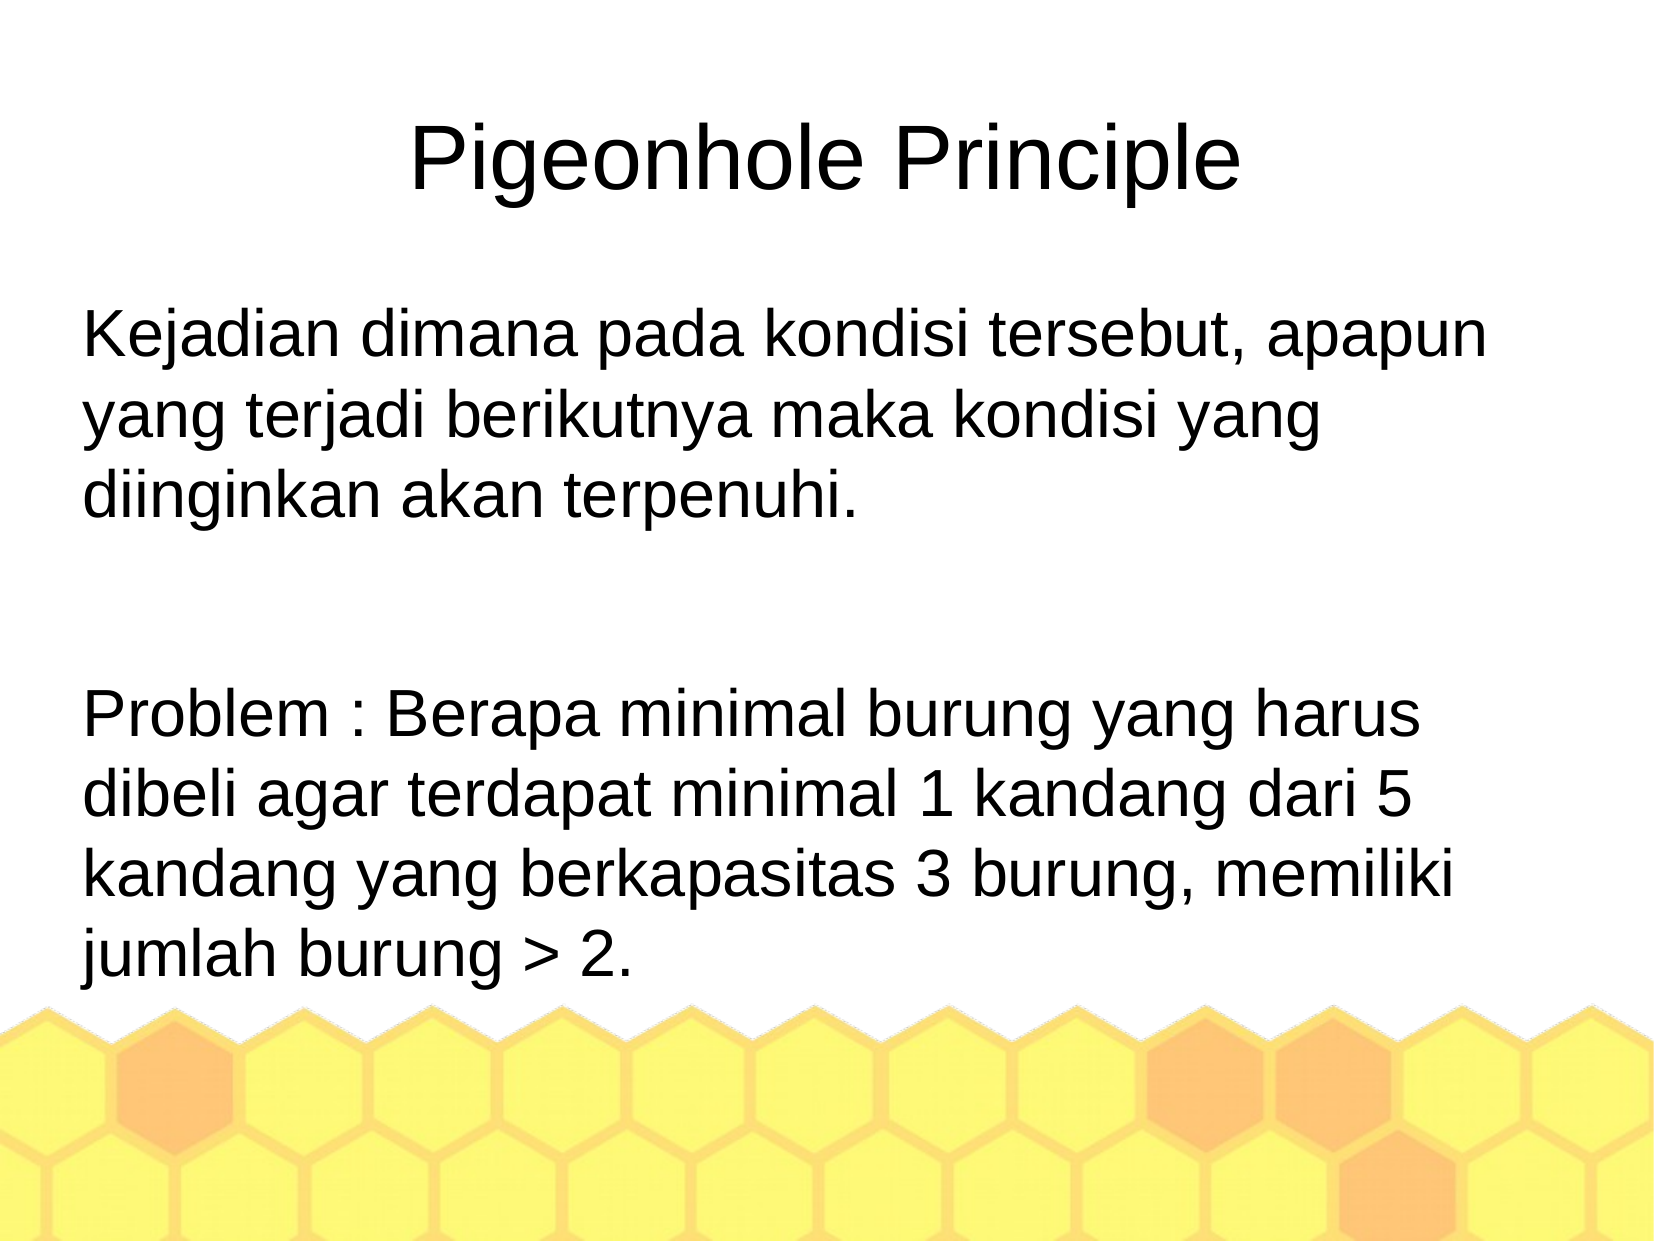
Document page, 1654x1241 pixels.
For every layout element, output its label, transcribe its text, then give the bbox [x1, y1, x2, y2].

title Pigeonhole Principle [82, 49, 1571, 257]
list Kejadian dimana pada kondisi tersebut, apapun yang terjadi berikutnya maka kondisi yang diinginkan akan terpenuhi. Problem : Berapa minimal burung yang harus dibeli agar terdapat minimal 1 kandang dari 5 kandang yang berkapasitas 3 burung, memiliki jumlah burung > 2. [82, 290, 1571, 1010]
